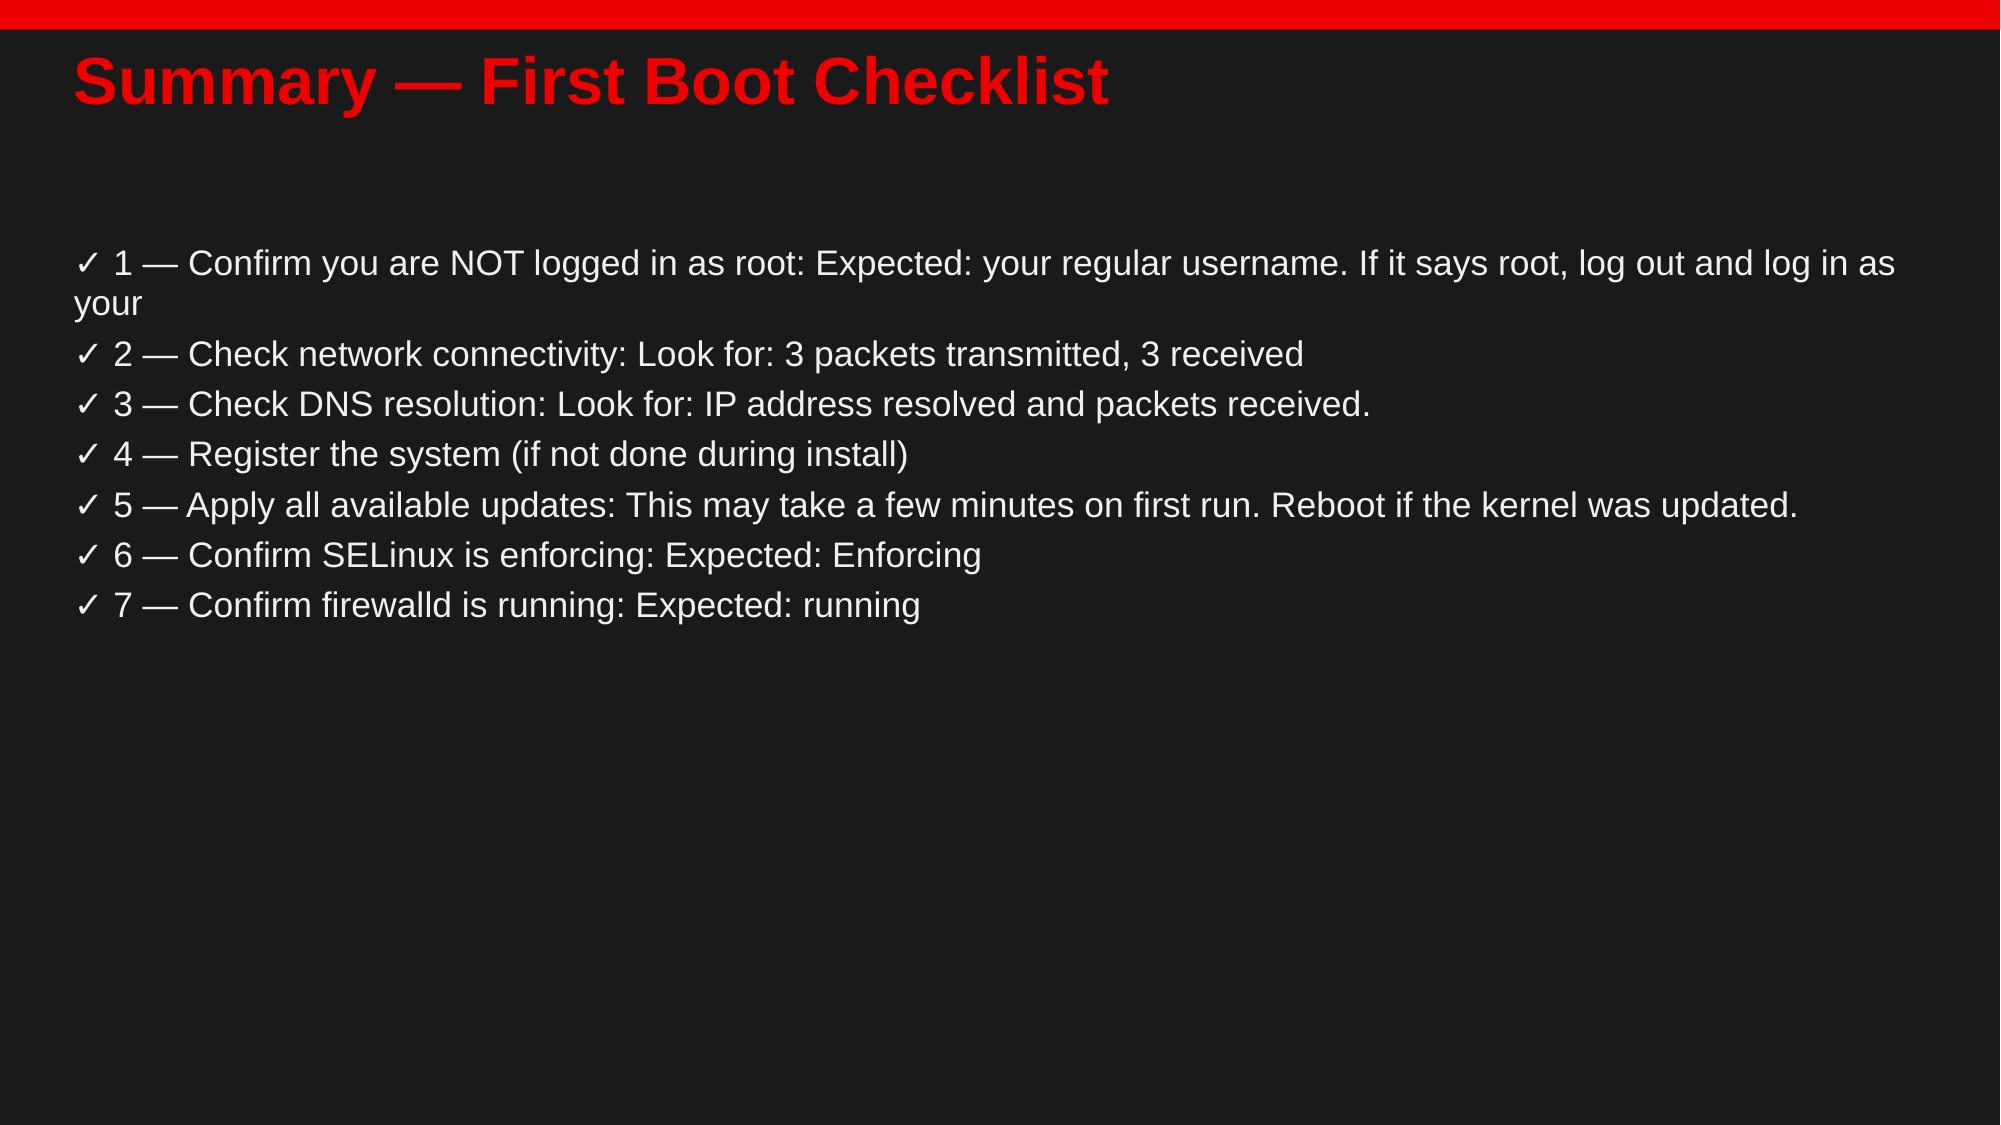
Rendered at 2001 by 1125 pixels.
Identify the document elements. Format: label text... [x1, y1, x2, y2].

text_box ✓ 1 — Confirm you are NOT logged in as root: Expected: your regular username. If it says root, log out and log in as your ✓ 2 — Check network connectivity: Look for: 3 packets transmitted, 3 received ✓ 3 — Check DNS resolution: Look for: IP address resolved and packets received. ✓ 4 — Register the system (if not done during install) ✓ 5 — Apply all available updates: This may take a few minutes on first run. Reboot if the kernel was updated. ✓ 6 — Confirm SELinux is enforcing: Expected: Enforcing ✓ 7 — Confirm firewalld is running: Expected: running [59, 236, 1942, 1037]
text_box [0, 0, 2001, 30]
text_box Summary — First Boot Checklist [59, 36, 1942, 208]
